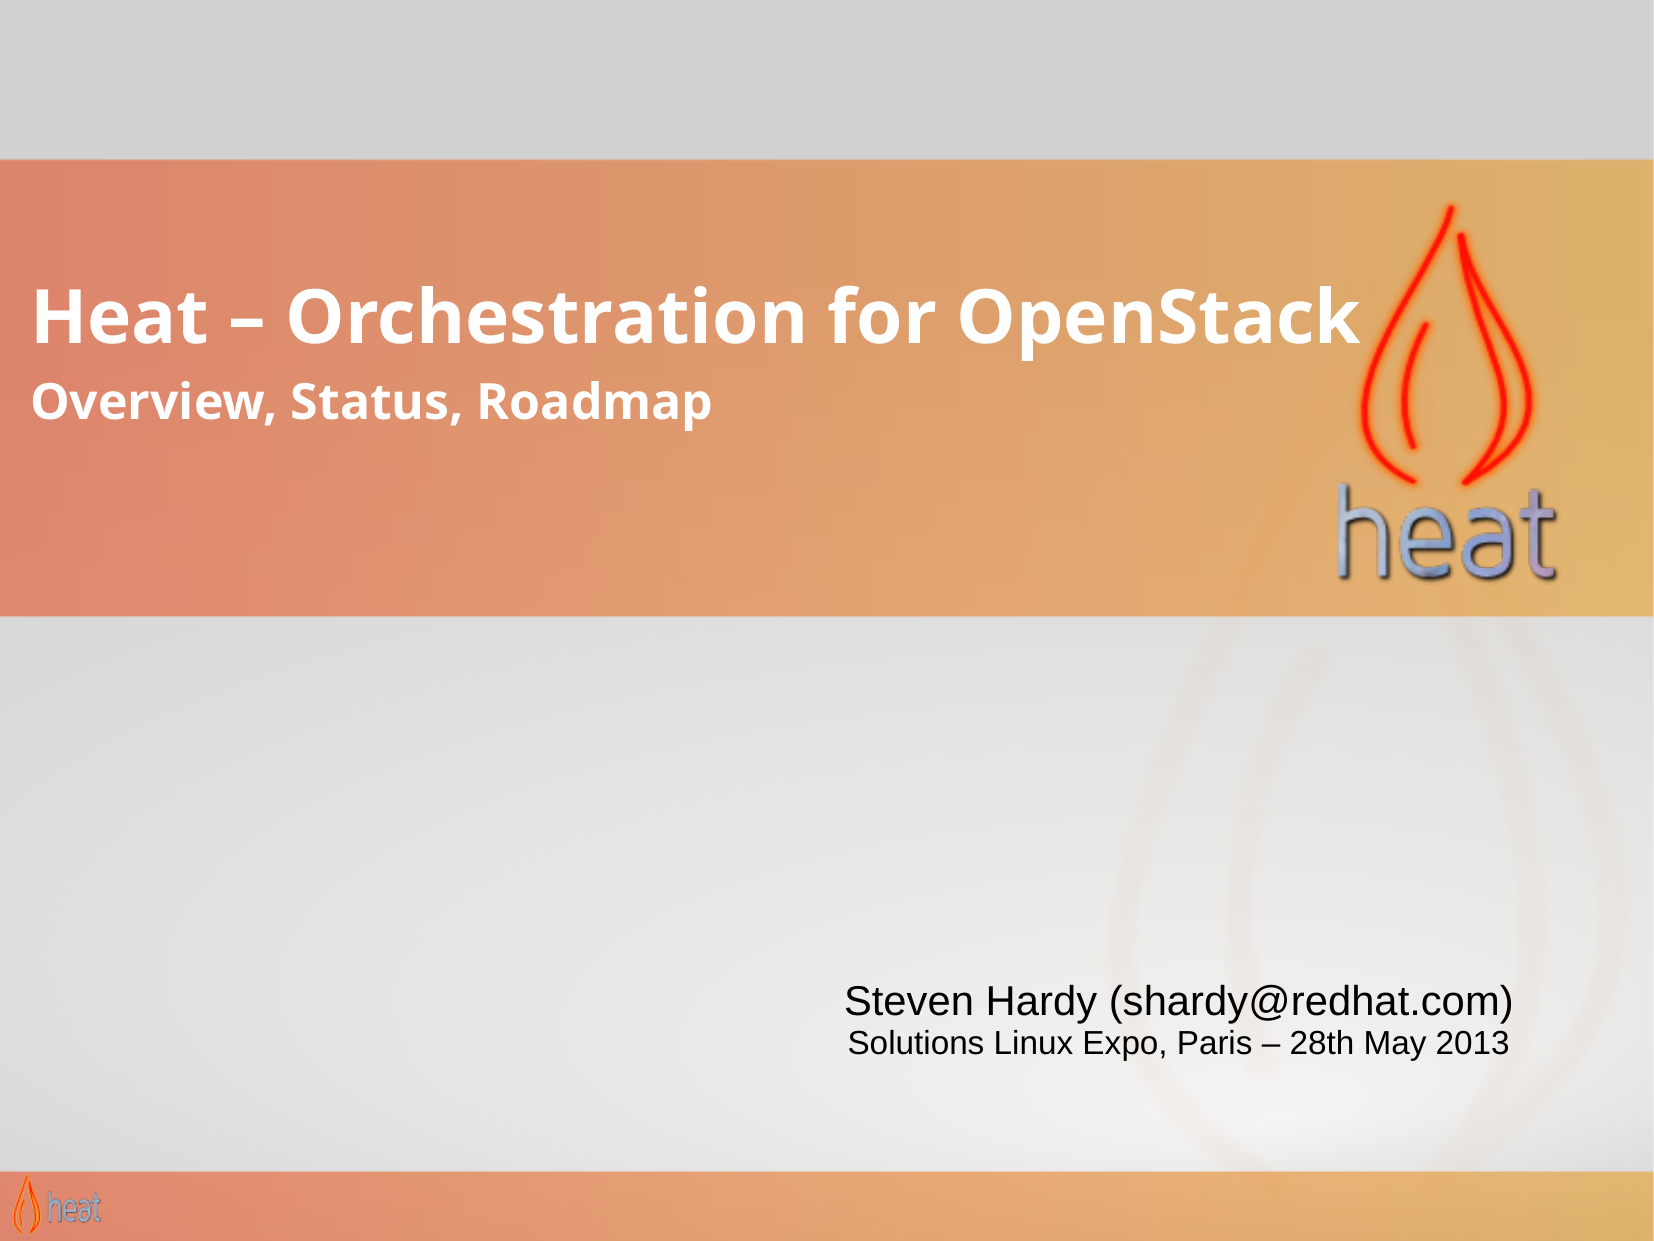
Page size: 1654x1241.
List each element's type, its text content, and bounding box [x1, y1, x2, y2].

picture [0, 0, 1654, 1241]
subtitle Steven Hardy (shardy@redhat.com) Solutions Linux Expo, Paris – 28th May 2013 [435, 660, 1654, 1241]
title Heat – Orchestration for OpenStack Overview, Status, Roadmap [30, 255, 1519, 443]
